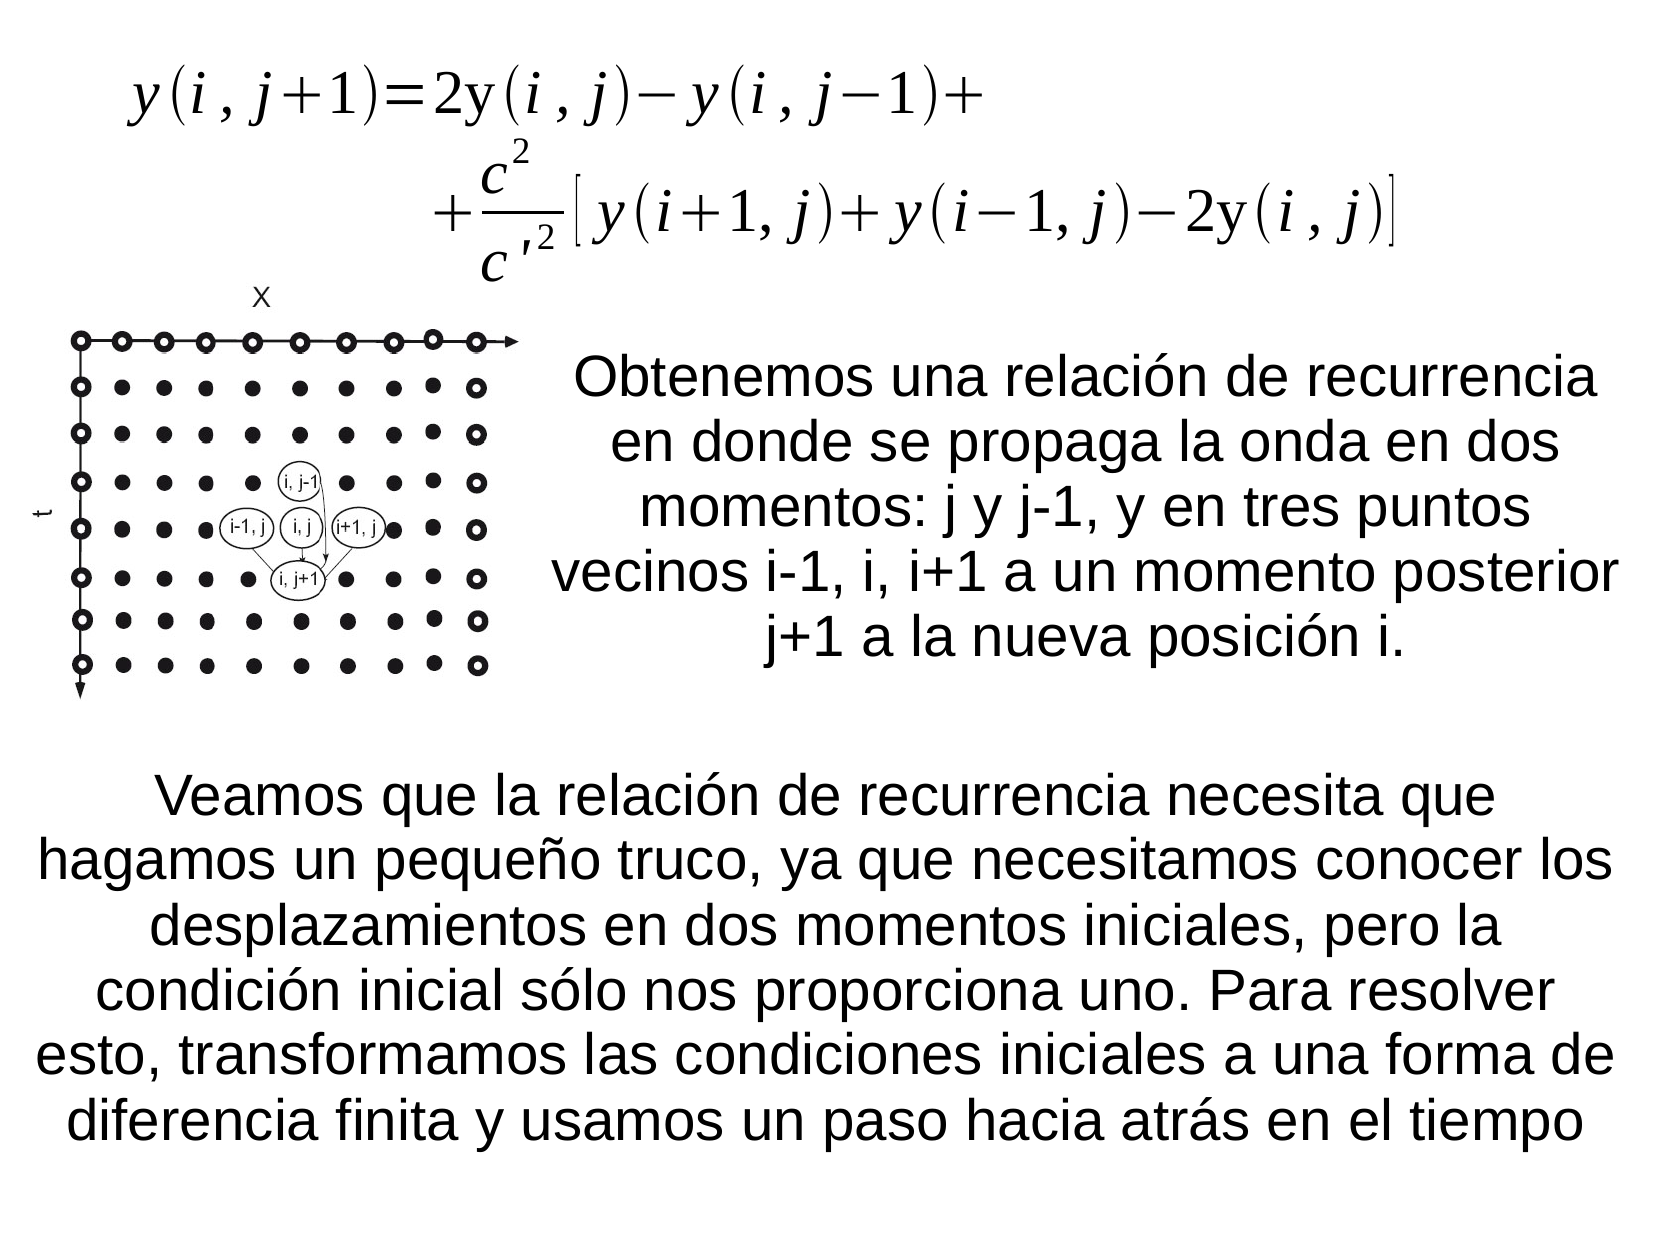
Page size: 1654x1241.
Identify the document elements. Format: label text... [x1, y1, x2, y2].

chart [118, 57, 1405, 296]
text_box Veamos que la relación de recurrencia necesita que hagamos un pequeño truco, ya que necesitamos conocer los desplazamientos en dos momentos iniciales, pero la condición inicial sólo nos proporciona uno. Para resolver esto, transformamos las condiciones iniciales a una forma de diferencia finita y usamos un paso hacia atrás en el tiempo [29, 762, 1625, 1152]
picture [0, 265, 532, 709]
subtitle Obtenemos una relación de recurrencia en donde se propaga la onda en dos momentos: j y j-1, y en tres puntos vecinos i-1, i, i+1 a un momento posterior j+1 a la nueva posición i. [549, 343, 1625, 668]
